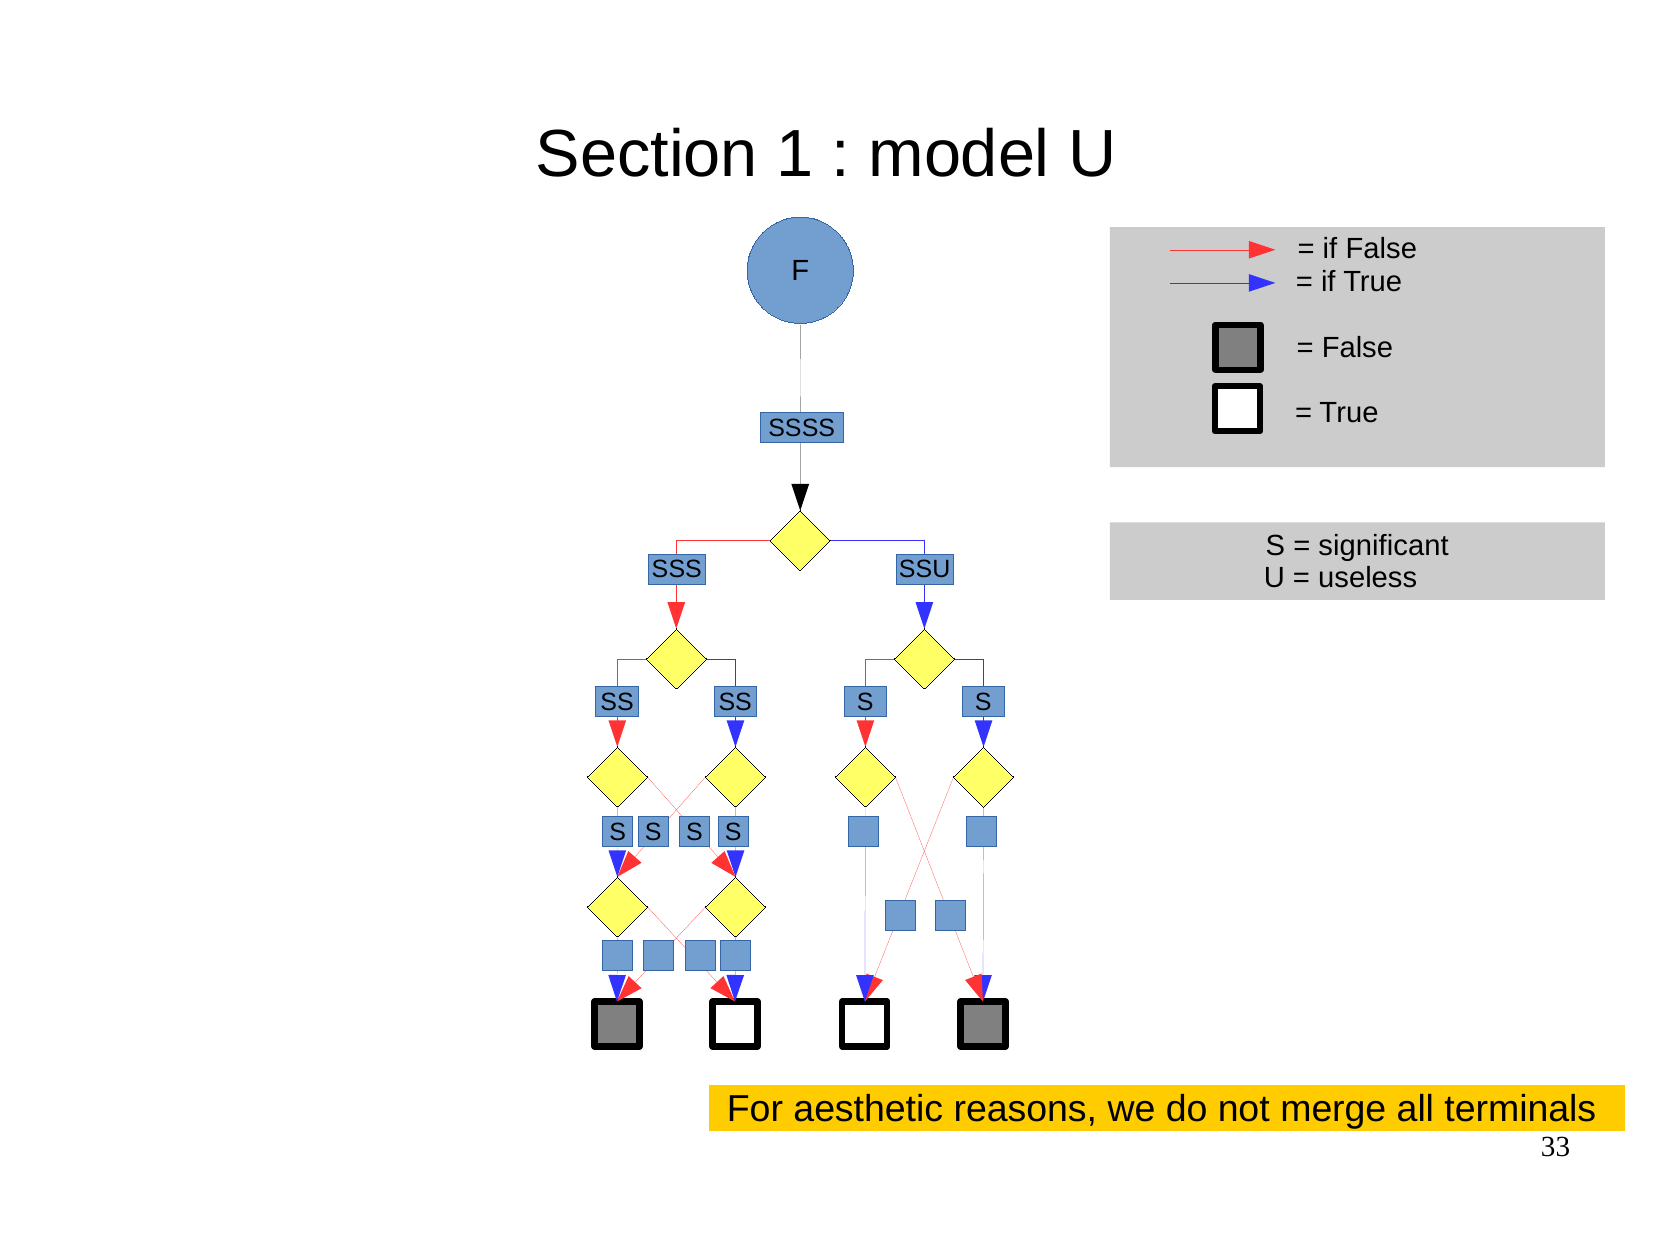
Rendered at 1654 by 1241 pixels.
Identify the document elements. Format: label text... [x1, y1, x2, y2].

text_box S [638, 816, 669, 847]
text_box [587, 876, 648, 937]
text_box [770, 510, 831, 571]
text_box [885, 900, 916, 931]
text_box SSS [648, 554, 706, 585]
text_box [935, 900, 966, 931]
text_box [594, 1001, 640, 1047]
text_box [960, 1001, 1006, 1047]
text_box [1215, 324, 1261, 370]
text_box [894, 628, 955, 689]
text_box SS [595, 686, 639, 717]
text_box S [602, 816, 633, 847]
text_box [643, 940, 674, 971]
text_box SS [714, 686, 757, 717]
text_box S [679, 816, 710, 847]
text_box [953, 746, 1014, 808]
text_box [602, 940, 633, 971]
text_box For aesthetic reasons, we do not merge all terminals [709, 1085, 1625, 1131]
text_box S [962, 686, 1005, 717]
text_box [835, 746, 896, 807]
text_box SSSS [760, 412, 844, 443]
text_box [1215, 386, 1261, 432]
text_box [842, 1001, 888, 1047]
text_box [705, 746, 766, 807]
text_box = if False = if True = False = True [1109, 227, 1605, 468]
text_box SSU [896, 554, 954, 585]
text_box [685, 940, 716, 971]
text_box [646, 628, 707, 689]
text_box F [747, 257, 854, 324]
text_box [966, 816, 997, 847]
text_box [705, 876, 766, 937]
text_box S = significant U = useless [1109, 522, 1605, 600]
text_box [720, 940, 751, 971]
text_box S [844, 686, 887, 717]
text_box [848, 816, 879, 847]
title Section 1 : model U [82, 49, 1571, 257]
text_box [712, 1001, 758, 1047]
text_box S [718, 816, 749, 847]
text_box [587, 746, 648, 807]
